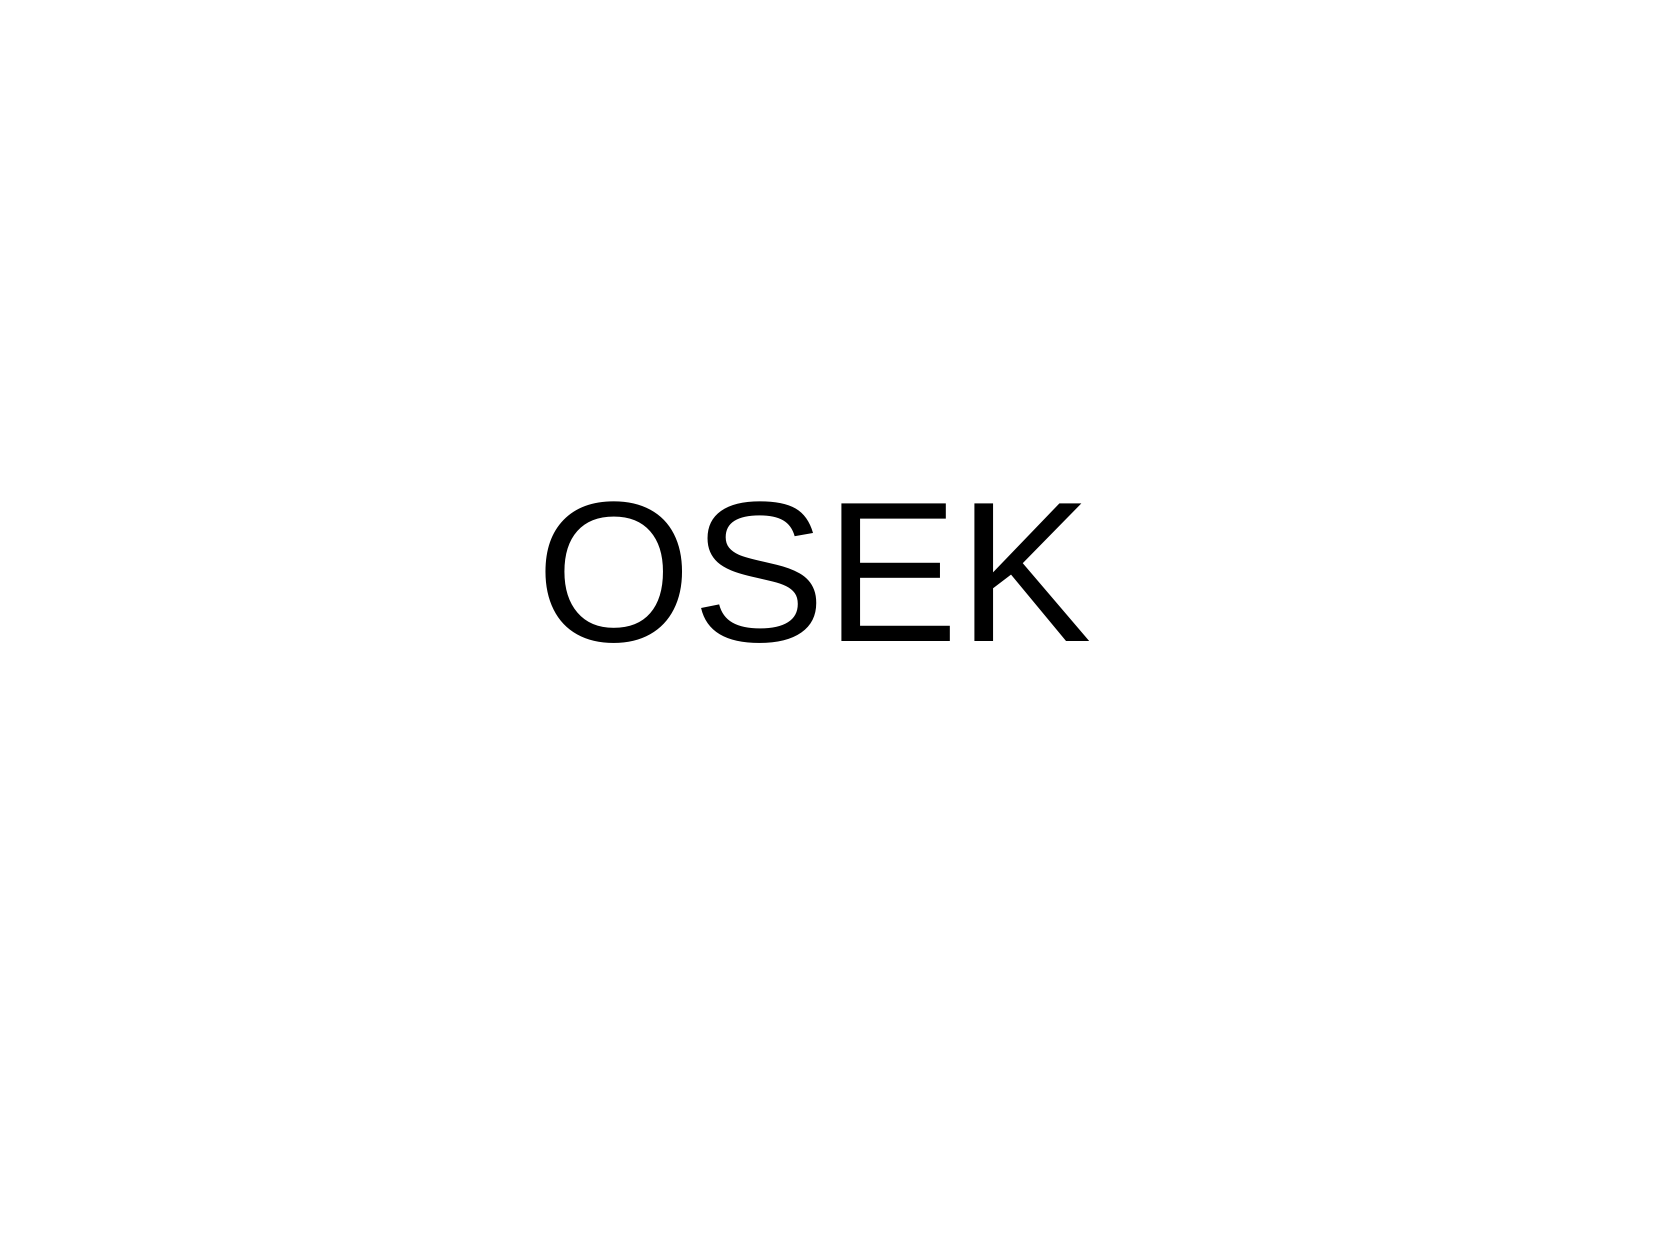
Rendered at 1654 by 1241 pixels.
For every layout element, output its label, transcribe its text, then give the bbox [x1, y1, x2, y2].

title OSEK [70, 460, 1559, 685]
